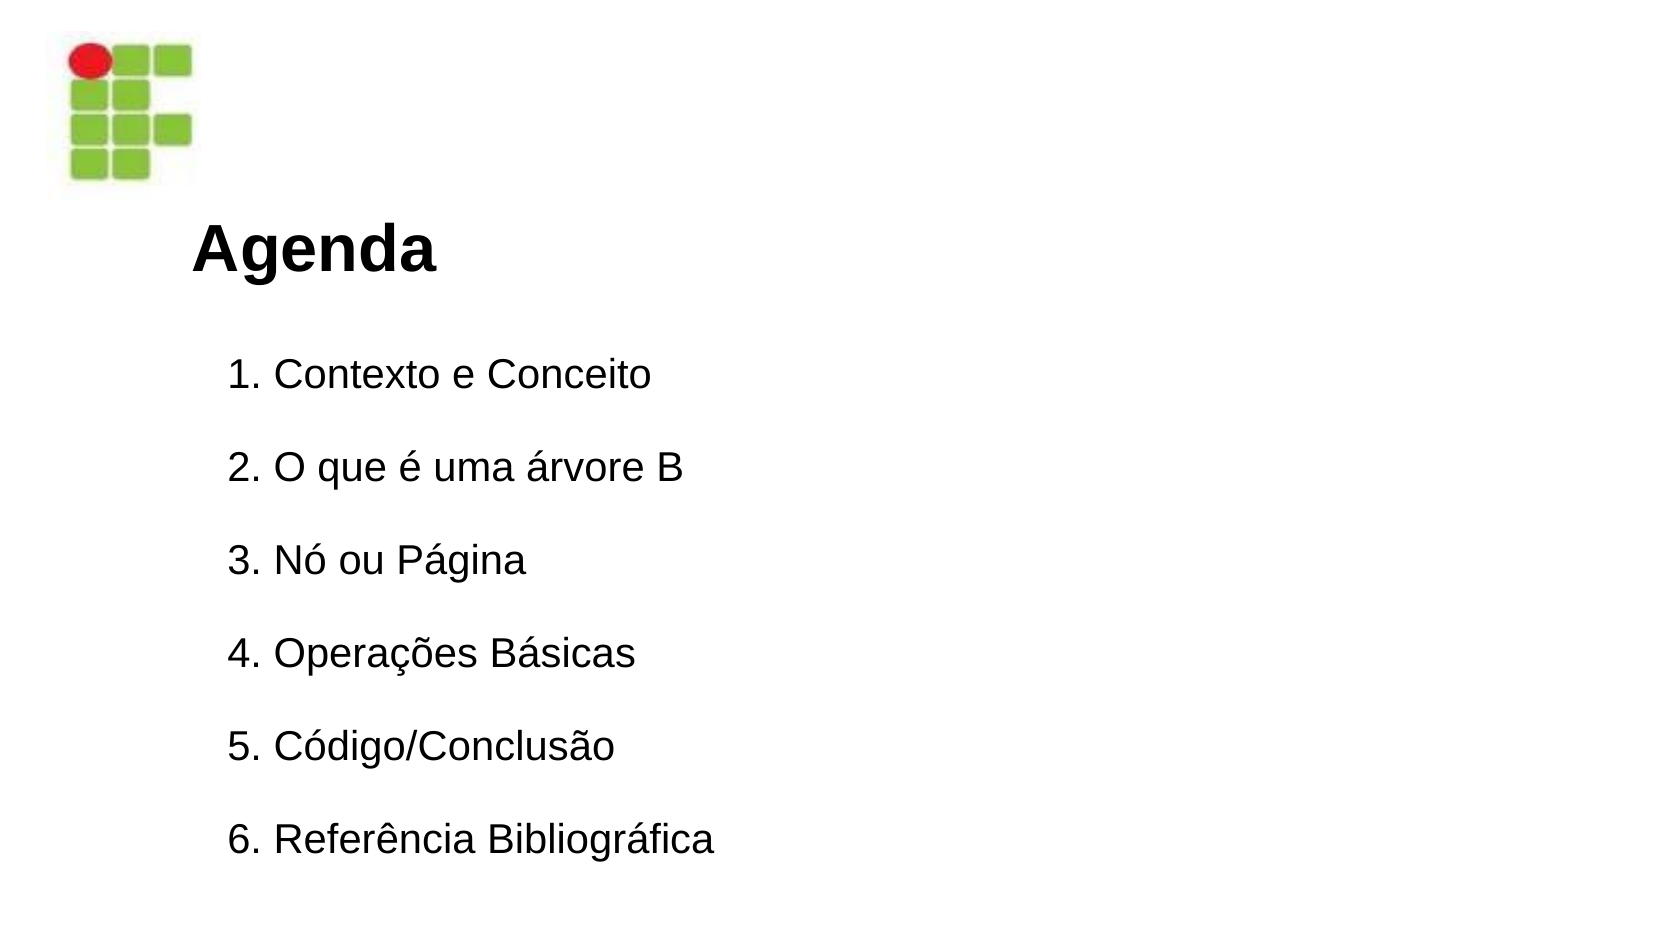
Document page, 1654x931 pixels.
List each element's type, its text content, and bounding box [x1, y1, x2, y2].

text_box Agenda 1. Contexto e Conceito 2. O que é uma árvore B 3. Nó ou Página 4. Operações Básicas 5. Código/Conclusão 6. Referência Bibliográfica [177, 203, 898, 931]
picture [46, 31, 201, 201]
